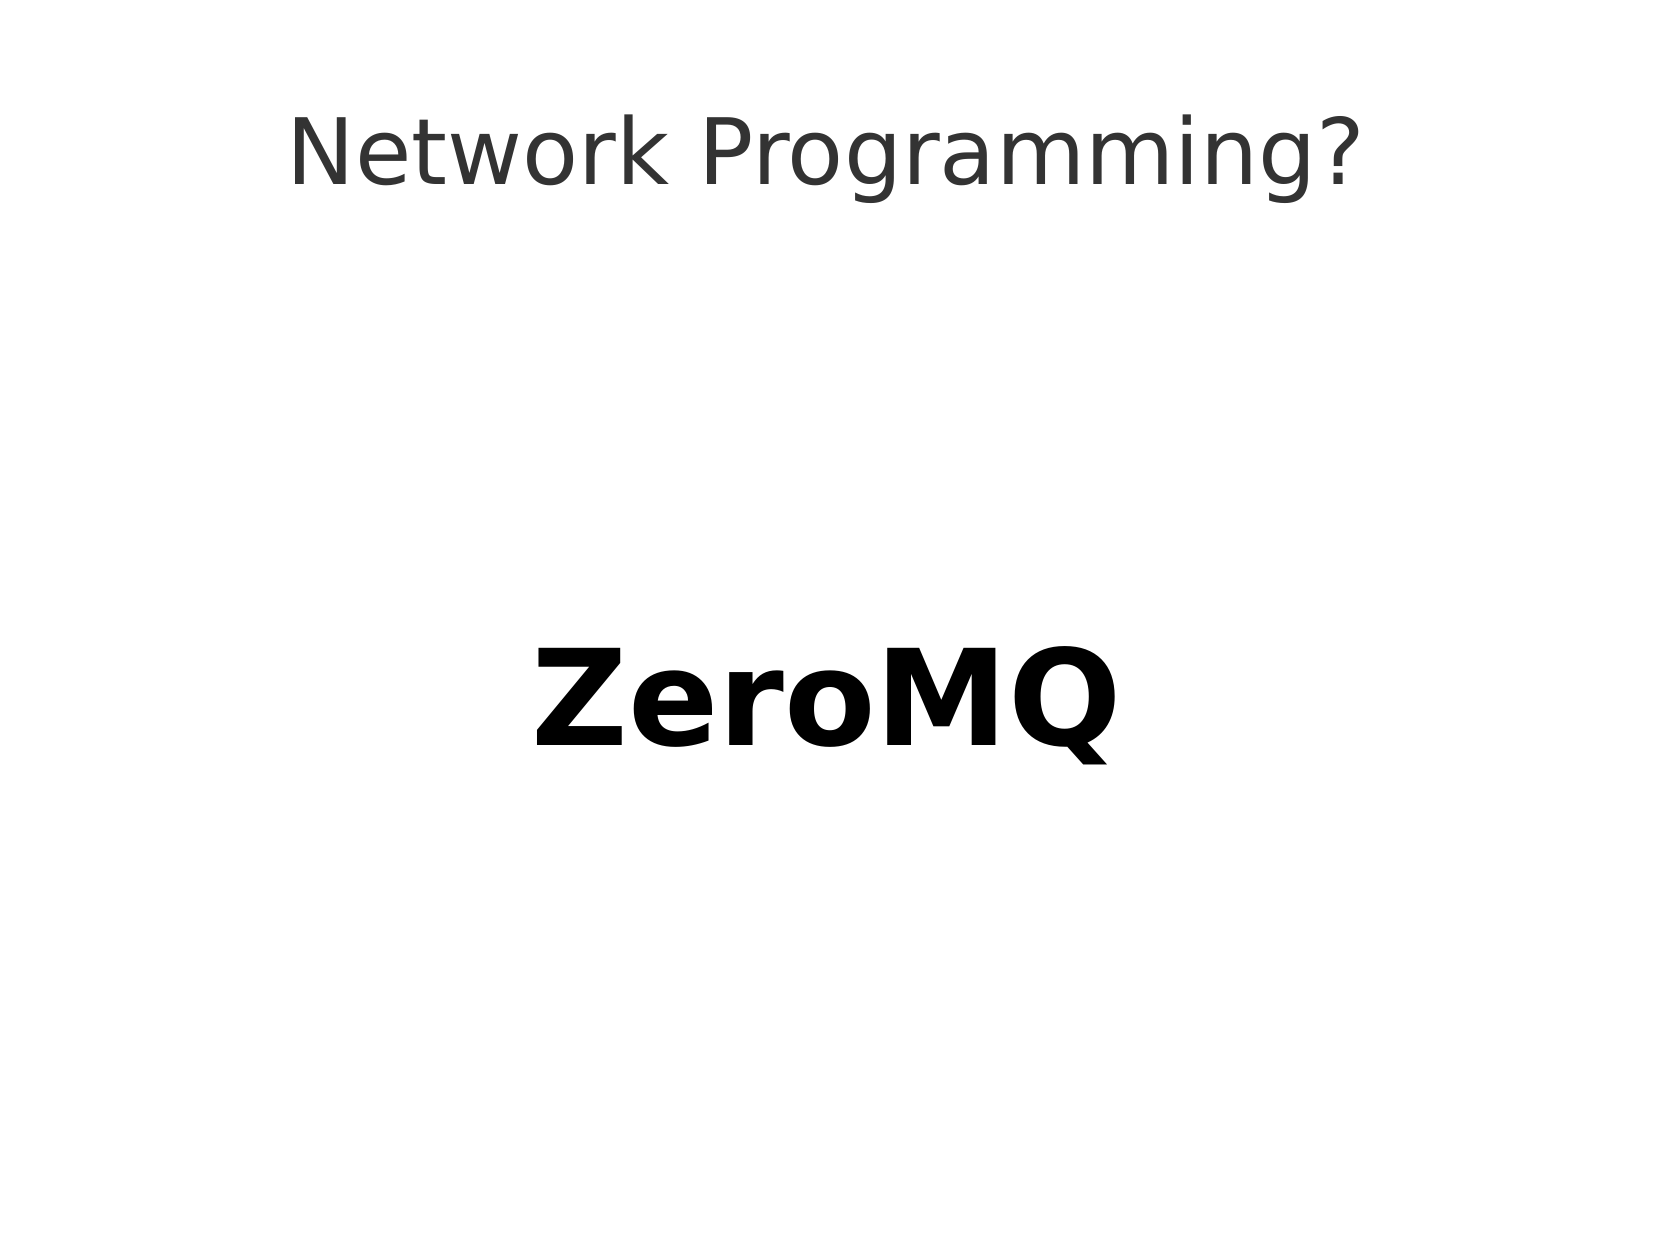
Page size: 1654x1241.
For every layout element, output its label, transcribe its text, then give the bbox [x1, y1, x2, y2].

title Network Programming? [82, 49, 1571, 257]
text_box ZeroMQ [82, 290, 1571, 1109]
